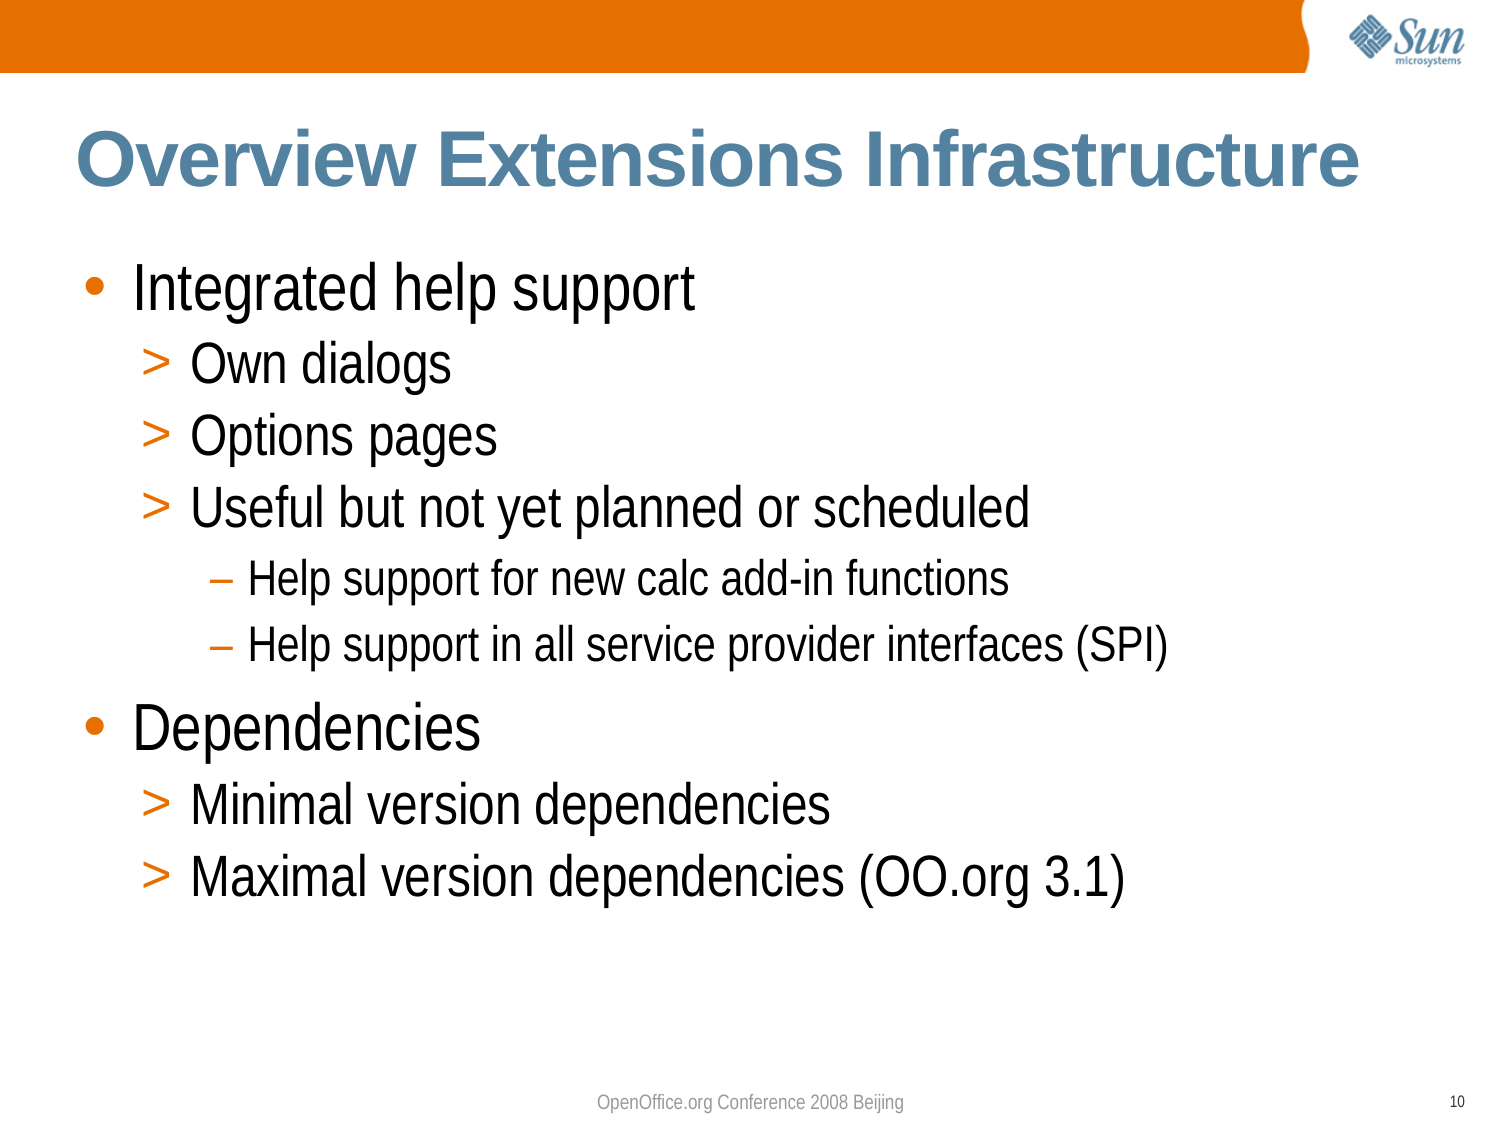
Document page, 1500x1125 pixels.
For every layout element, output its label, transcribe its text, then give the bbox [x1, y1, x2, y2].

title Overview Extensions Infrastructure [75, 123, 1437, 227]
list Integrated help support Own dialogs Options pages Useful but not yet planned or scheduled Help support for new calc add-in functions Help support in all service provider interfaces (SPI) Dependencies Minimal version dependencies Maximal version dependencies (OO.org 3.1) [64, 258, 1401, 1062]
picture [0, 0, 1500, 73]
